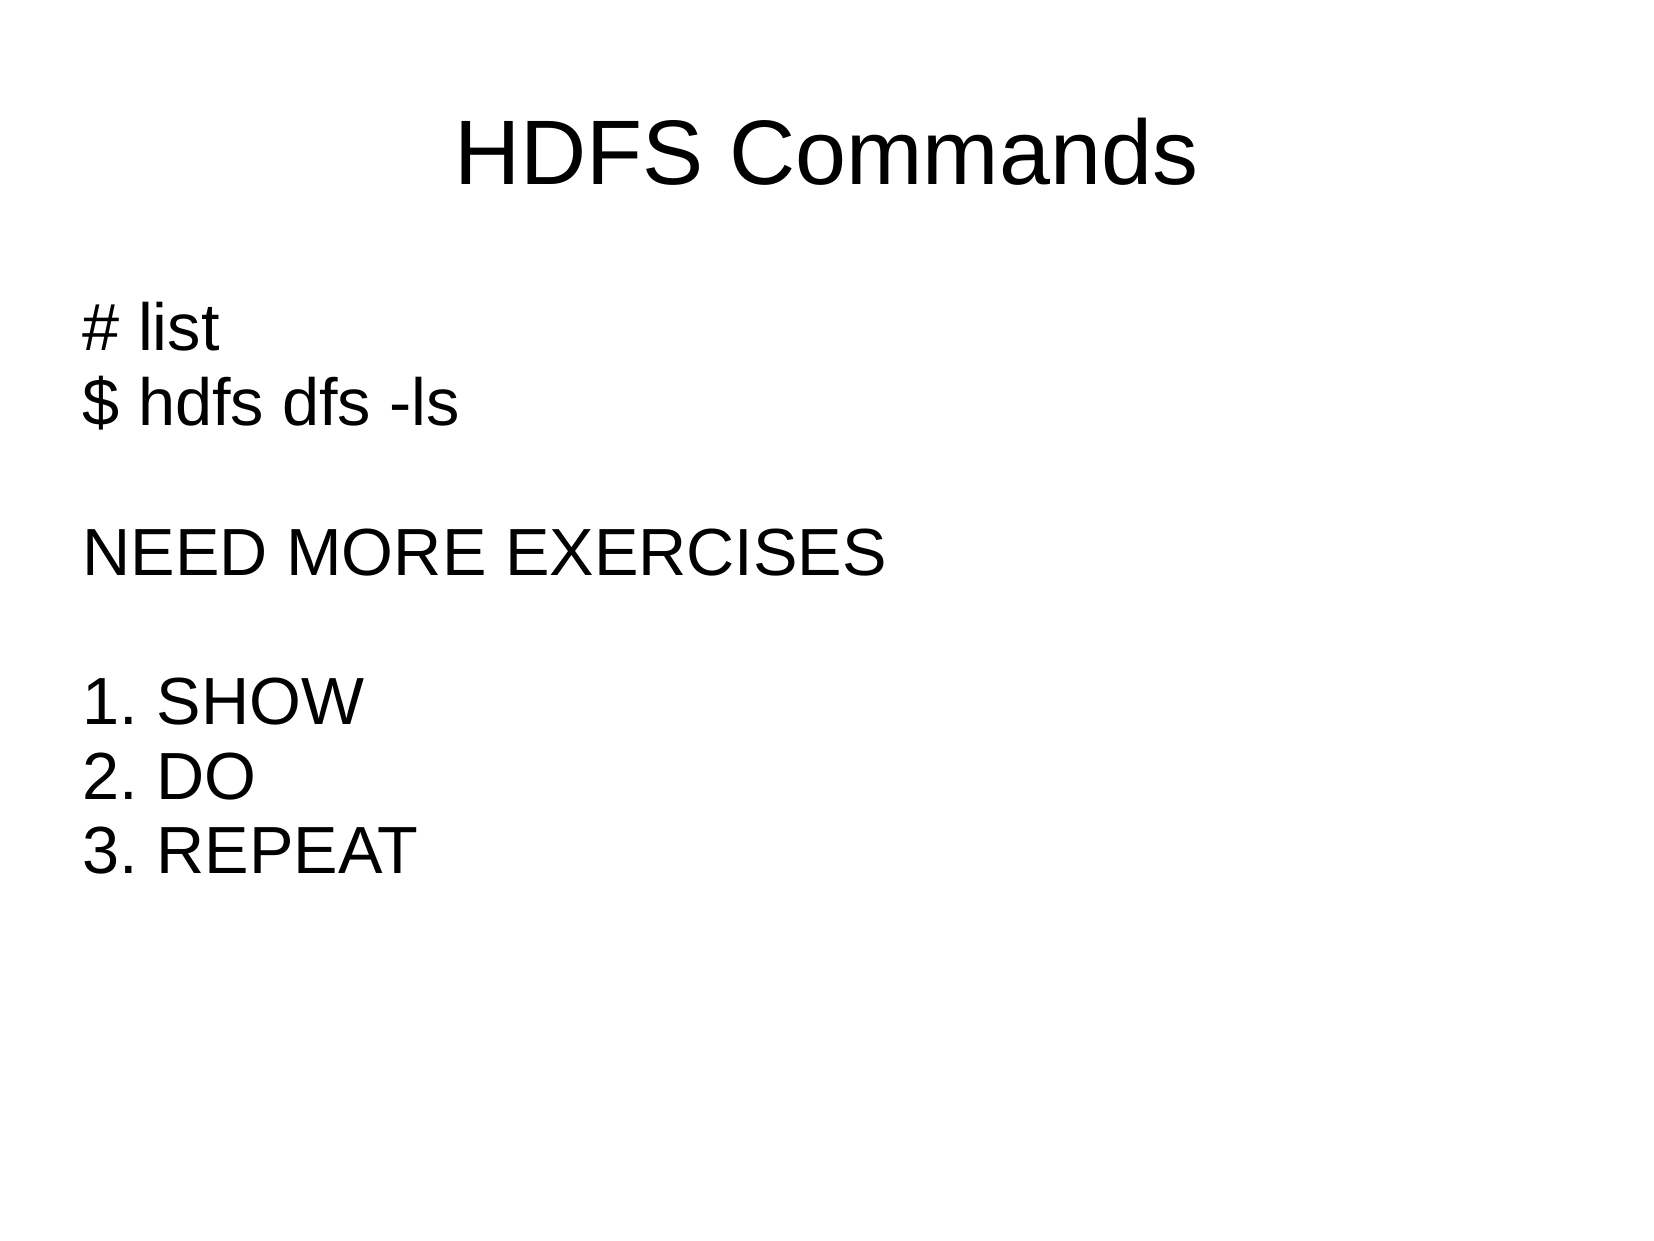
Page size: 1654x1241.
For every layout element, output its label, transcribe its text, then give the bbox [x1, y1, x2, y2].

title HDFS Commands [82, 49, 1571, 257]
subtitle # list $ hdfs dfs -ls NEED MORE EXERCISES 1. SHOW 2. DO 3. REPEAT [82, 290, 1571, 1010]
